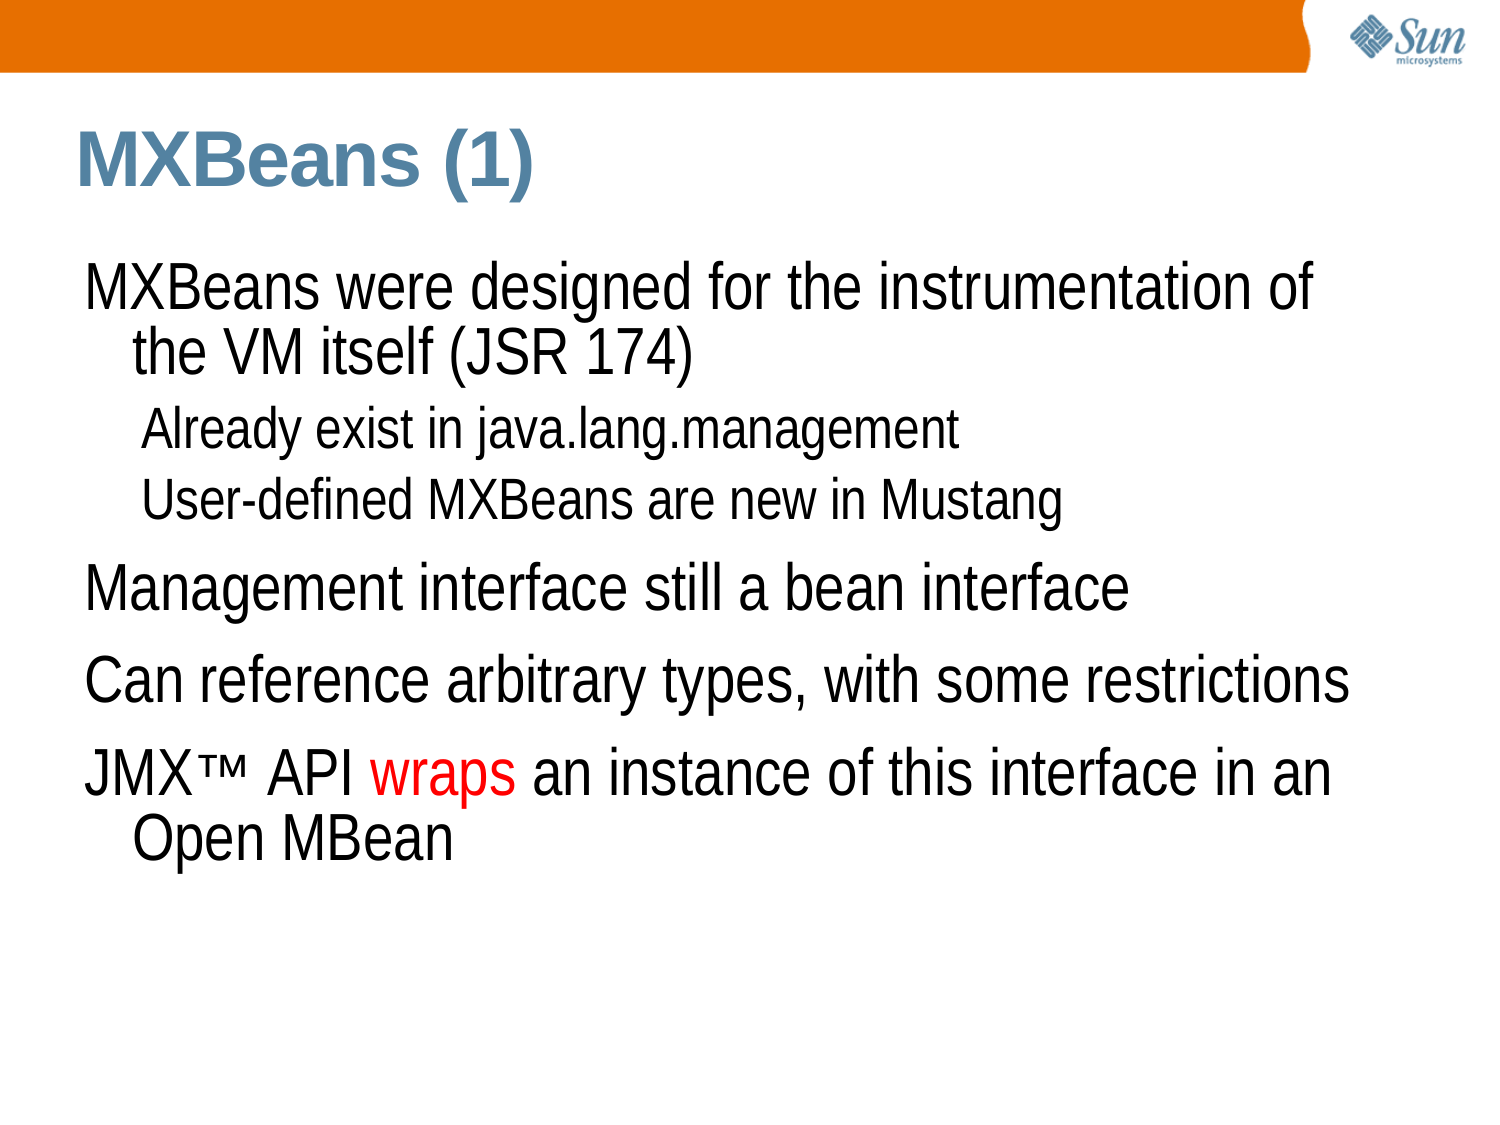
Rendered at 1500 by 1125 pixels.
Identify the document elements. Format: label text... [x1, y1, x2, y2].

title MXBeans (1) [75, 122, 1438, 228]
picture [0, 0, 1500, 75]
list MXBeans were designed for the instrumentation of the VM itself (JSR 174) Already exist in java.lang.management User-defined MXBeans are new in Mustang Management interface still a bean interface Can reference arbitrary types, with some restrictions JMX™ API wraps an instance of this interface in an Open MBean [64, 257, 1402, 1017]
